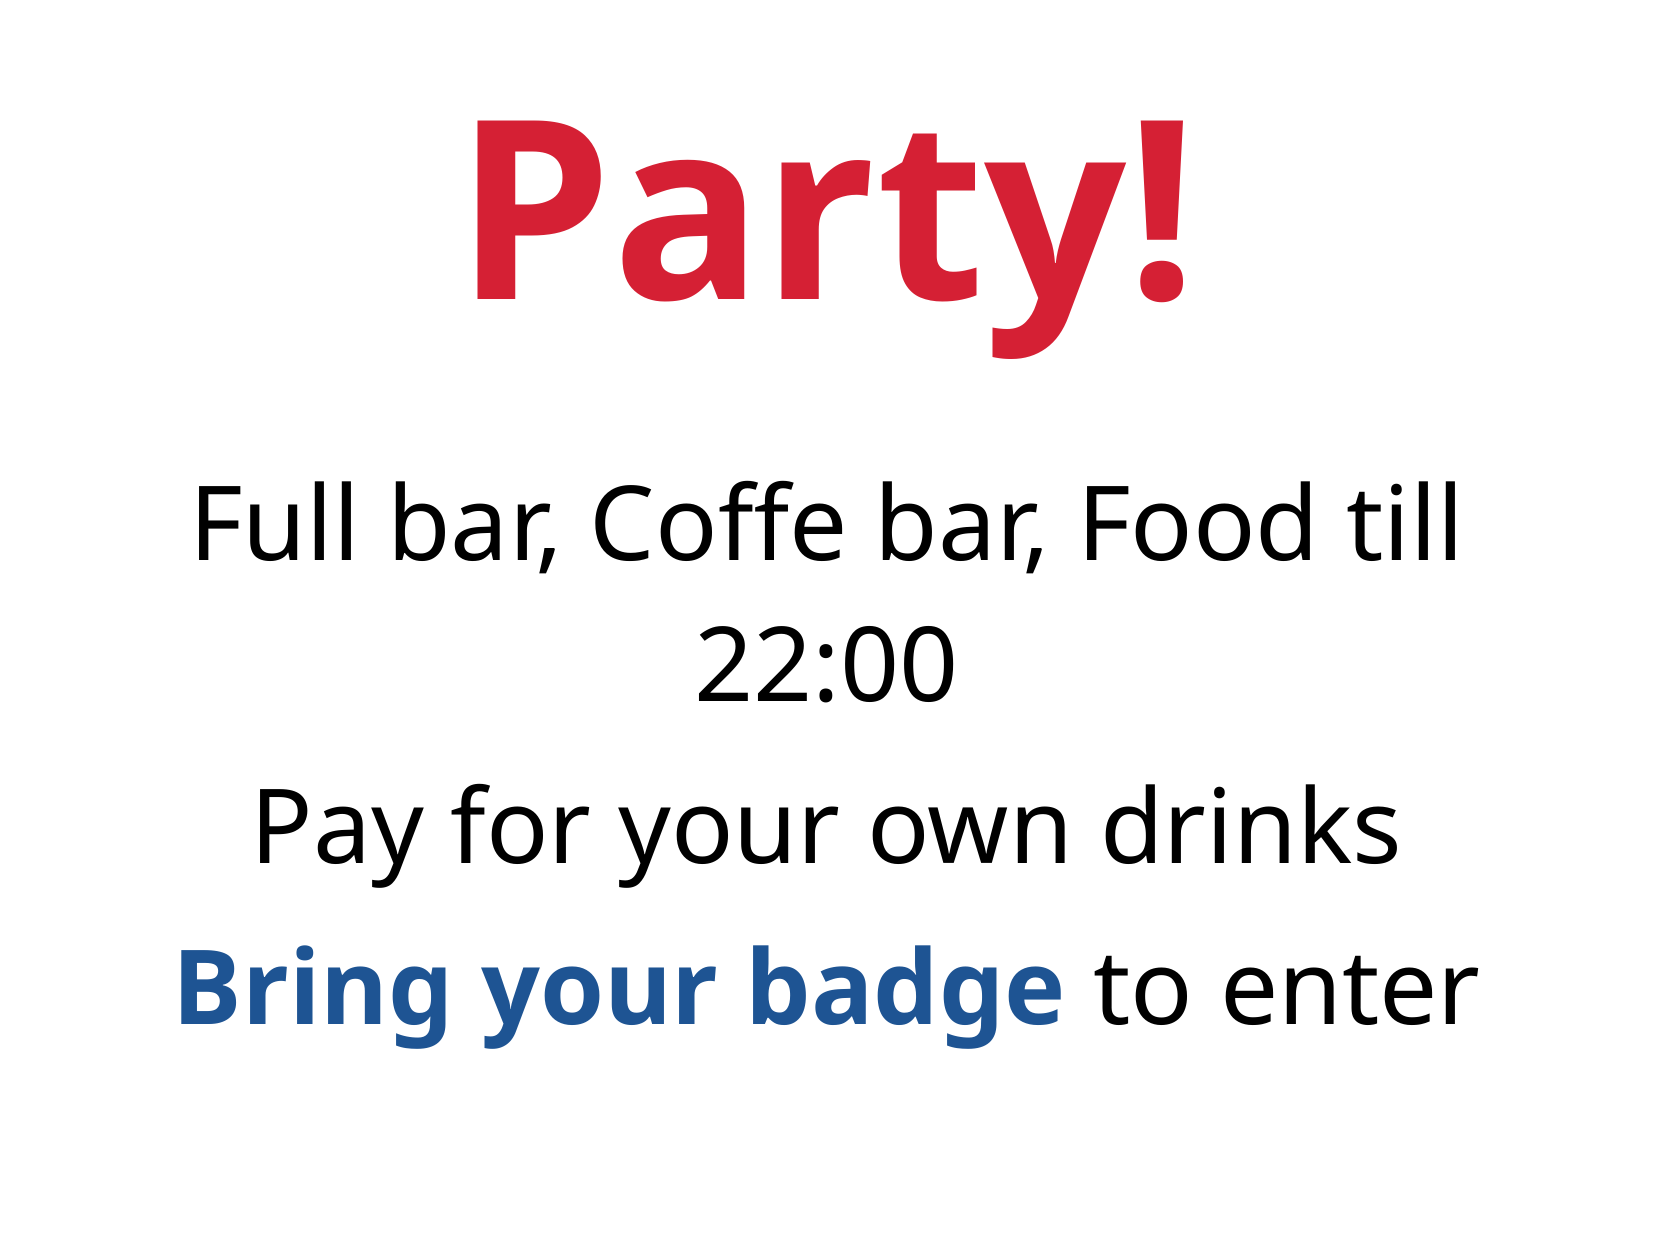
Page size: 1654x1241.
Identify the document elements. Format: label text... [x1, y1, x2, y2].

title Party! [82, 45, 1571, 361]
list Full bar, Coffe bar, Food till 22:00 Pay for your own drinks Bring your badge to enter [82, 450, 1571, 1070]
